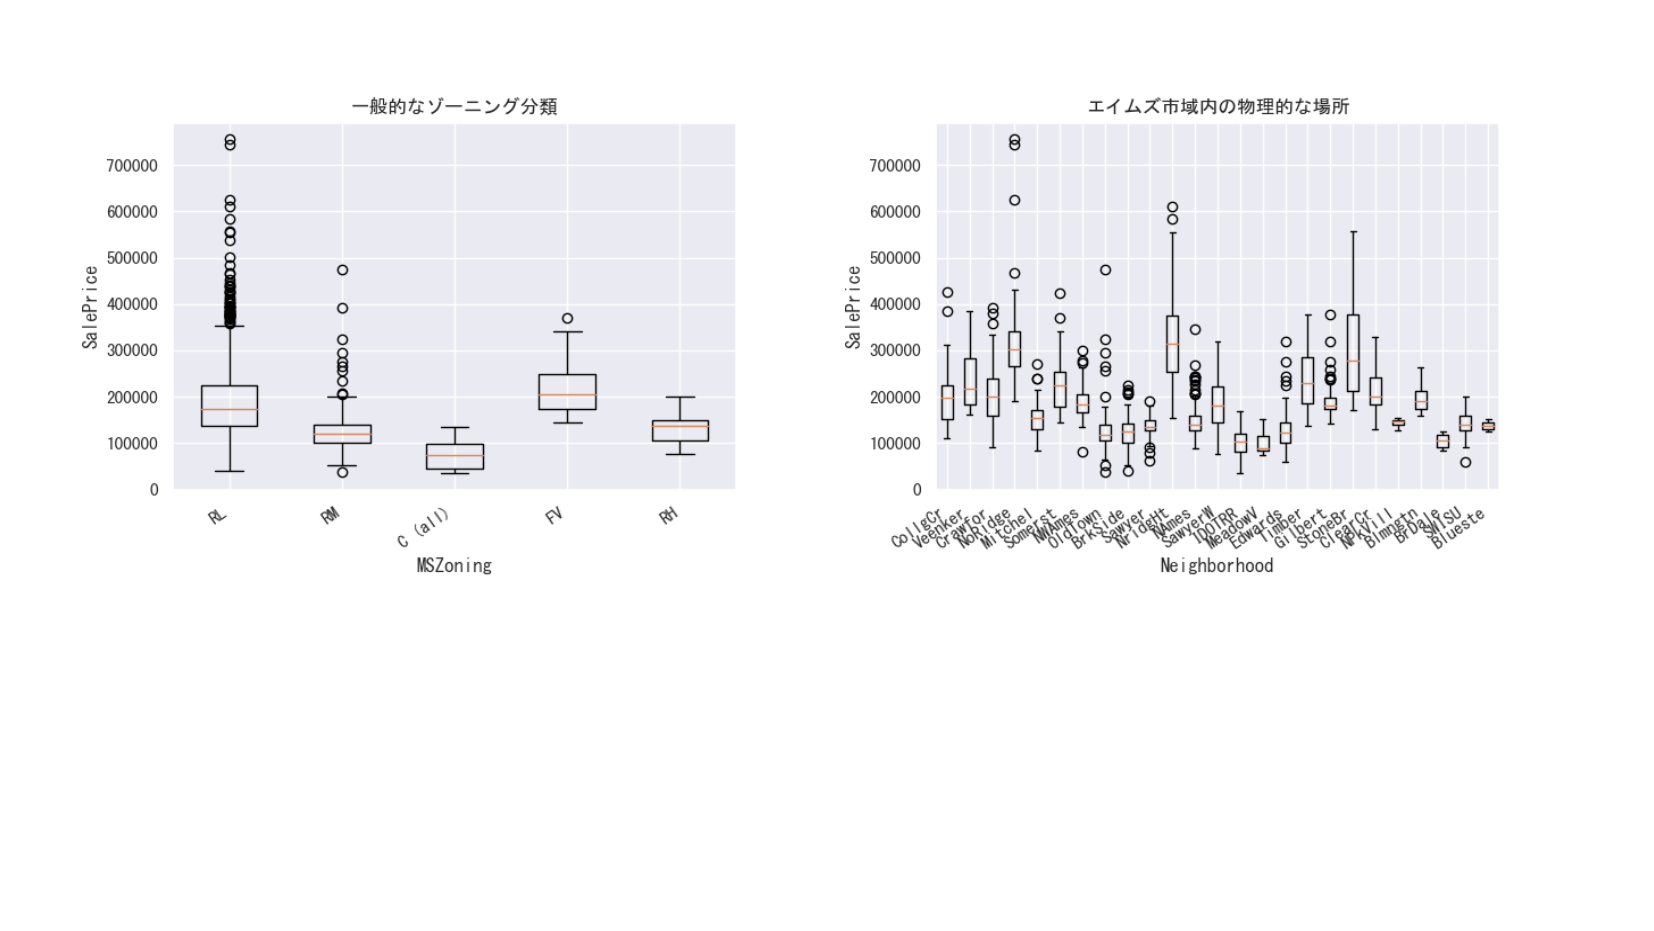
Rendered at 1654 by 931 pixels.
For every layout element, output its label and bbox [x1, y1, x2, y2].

picture [845, 58, 1572, 598]
picture [82, 58, 809, 598]
